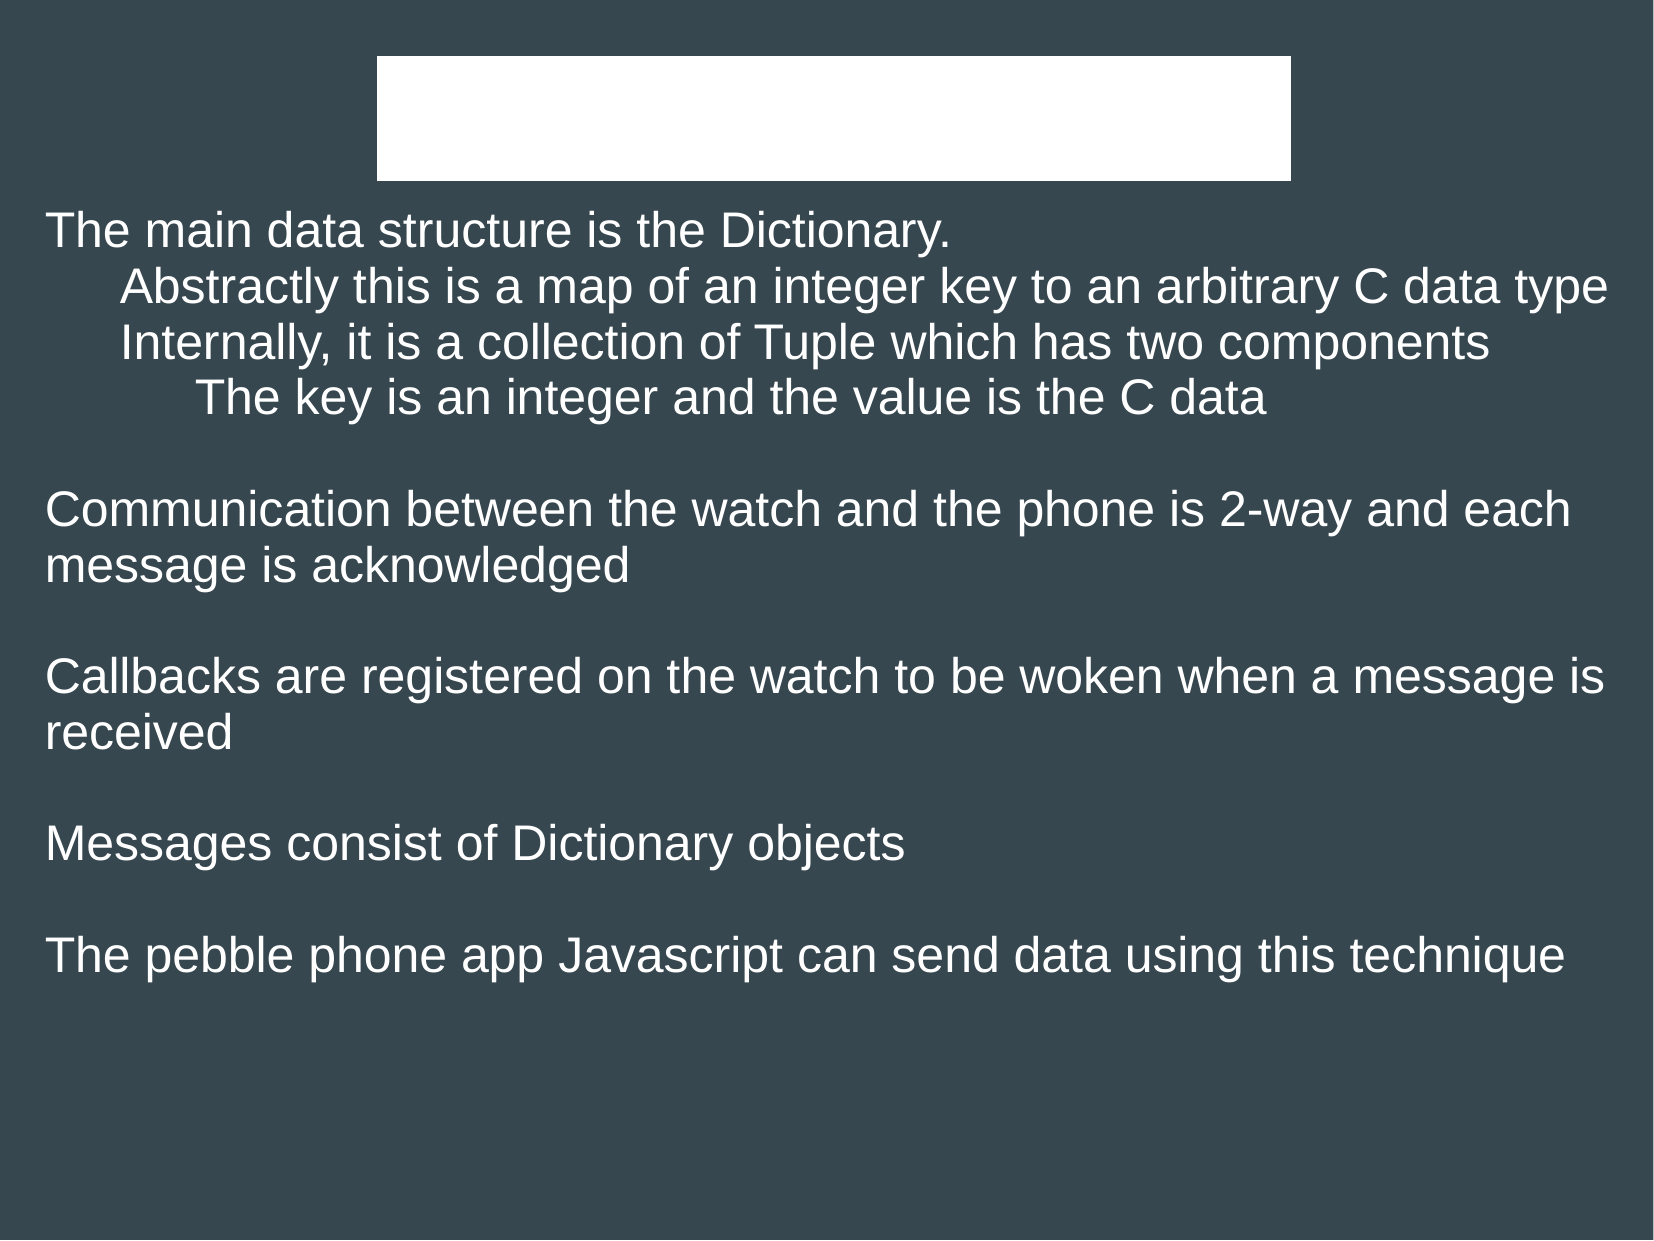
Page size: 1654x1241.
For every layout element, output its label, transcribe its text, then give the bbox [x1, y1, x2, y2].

text_box The main data structure is the Dictionary. Abstractly this is a map of an integer key to an arbitrary C data type Internally, it is a collection of Tuple which has two components The key is an integer and the value is the C data Communication between the watch and the phone is 2-way and each message is acknowledged Callbacks are registered on the watch to be woken when a message is received Messages consist of Dictionary objects The pebble phone app Javascript can send data using this technique [30, 195, 1636, 1055]
title Data Communication [90, 41, 1579, 195]
